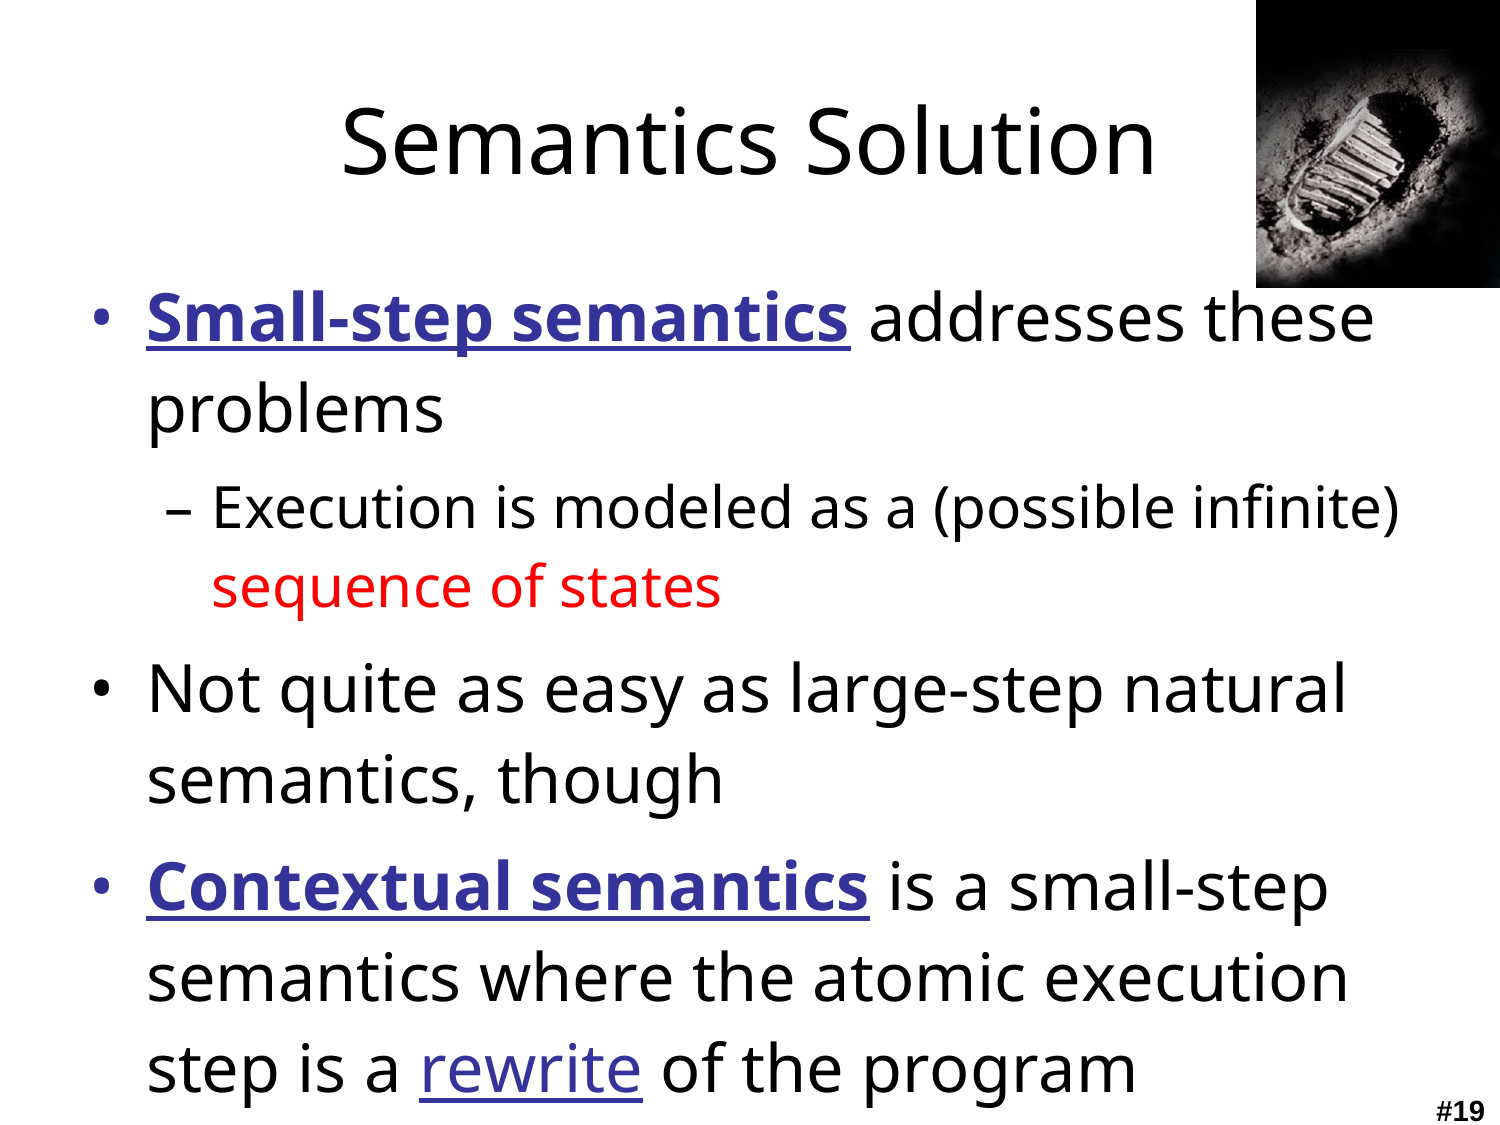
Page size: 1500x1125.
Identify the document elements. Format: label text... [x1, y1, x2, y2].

list Small-step semantics addresses these problems Execution is modeled as a (possible infinite) sequence of states Not quite as easy as large-step natural semantics, though Contextual semantics is a small-step semantics where the atomic execution step is a rewrite of the program [75, 262, 1426, 1099]
title Semantics Solution [75, 45, 1256, 233]
picture [1256, 0, 1500, 288]
